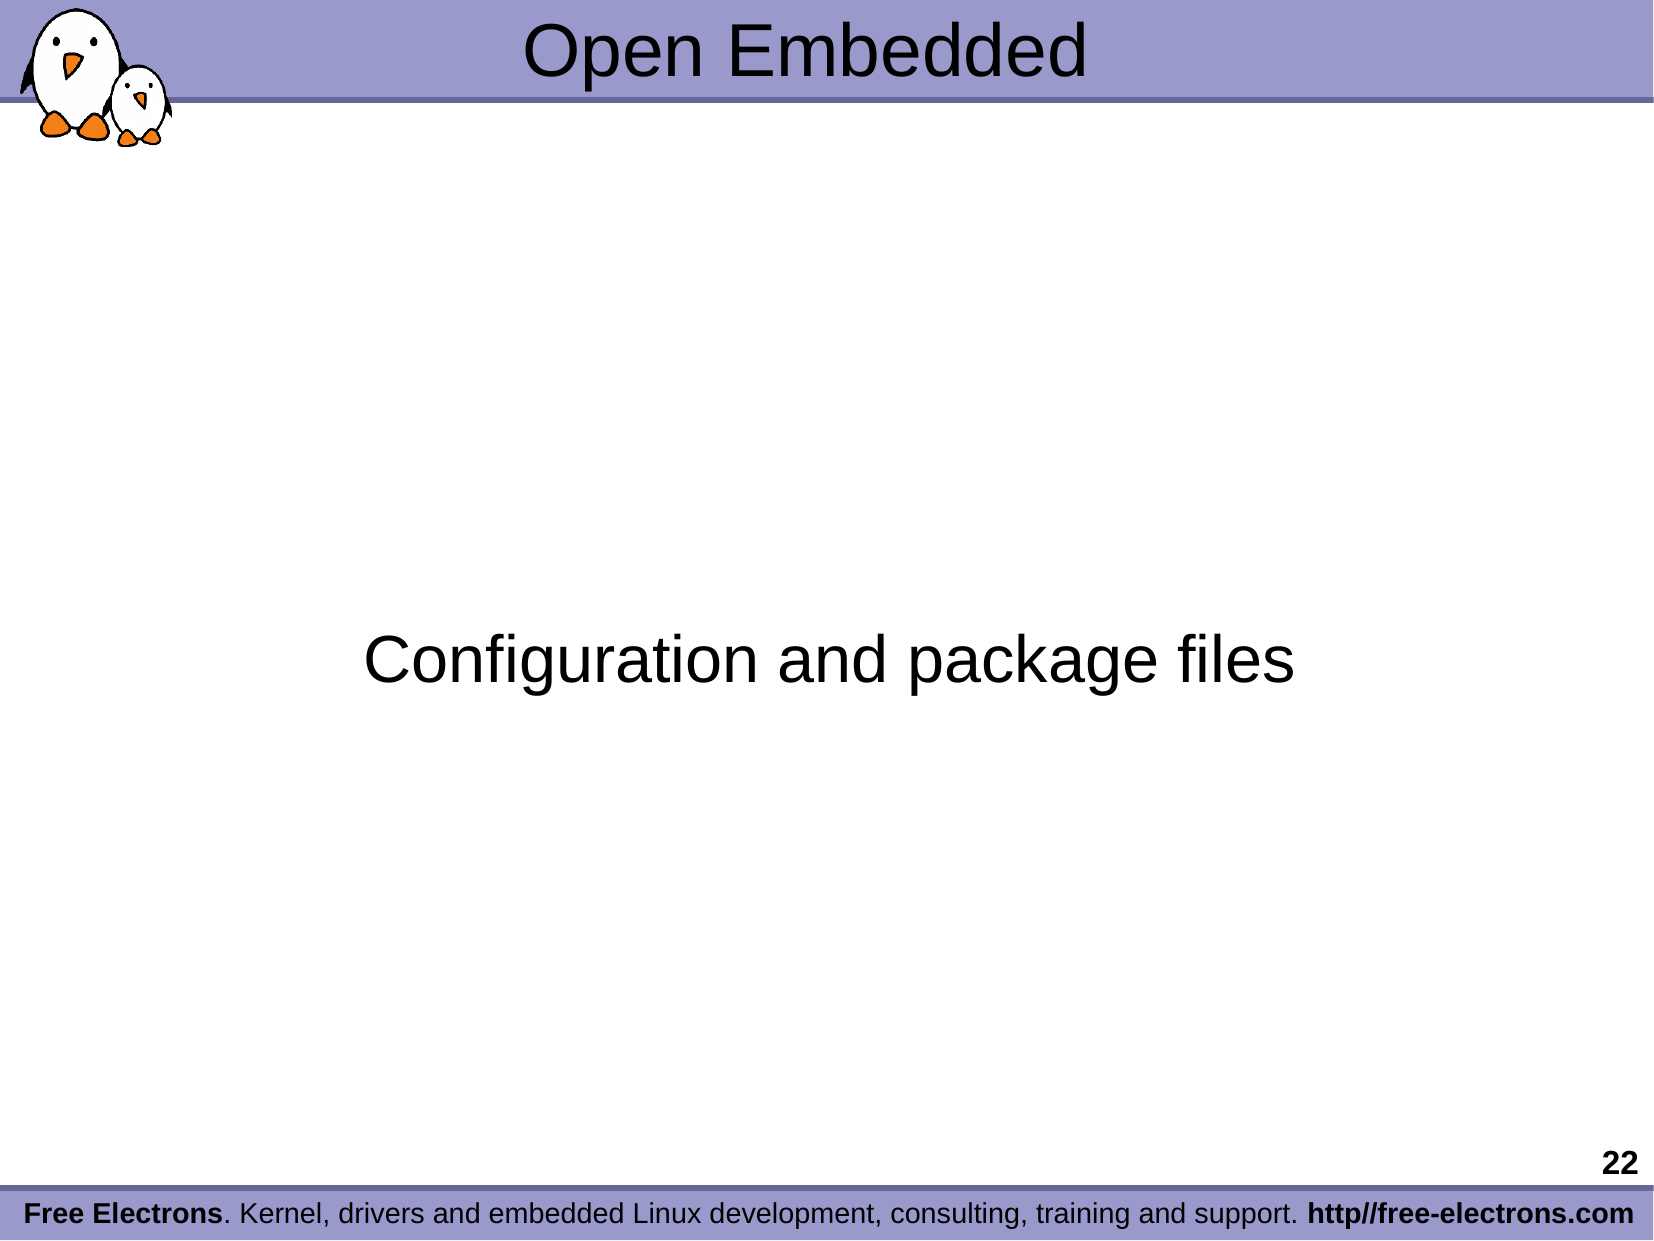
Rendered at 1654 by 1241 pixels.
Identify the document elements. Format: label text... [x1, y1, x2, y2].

title Open Embedded [60, 0, 1551, 101]
subtitle Configuration and package files [68, 201, 1592, 1118]
picture [20, 8, 172, 147]
